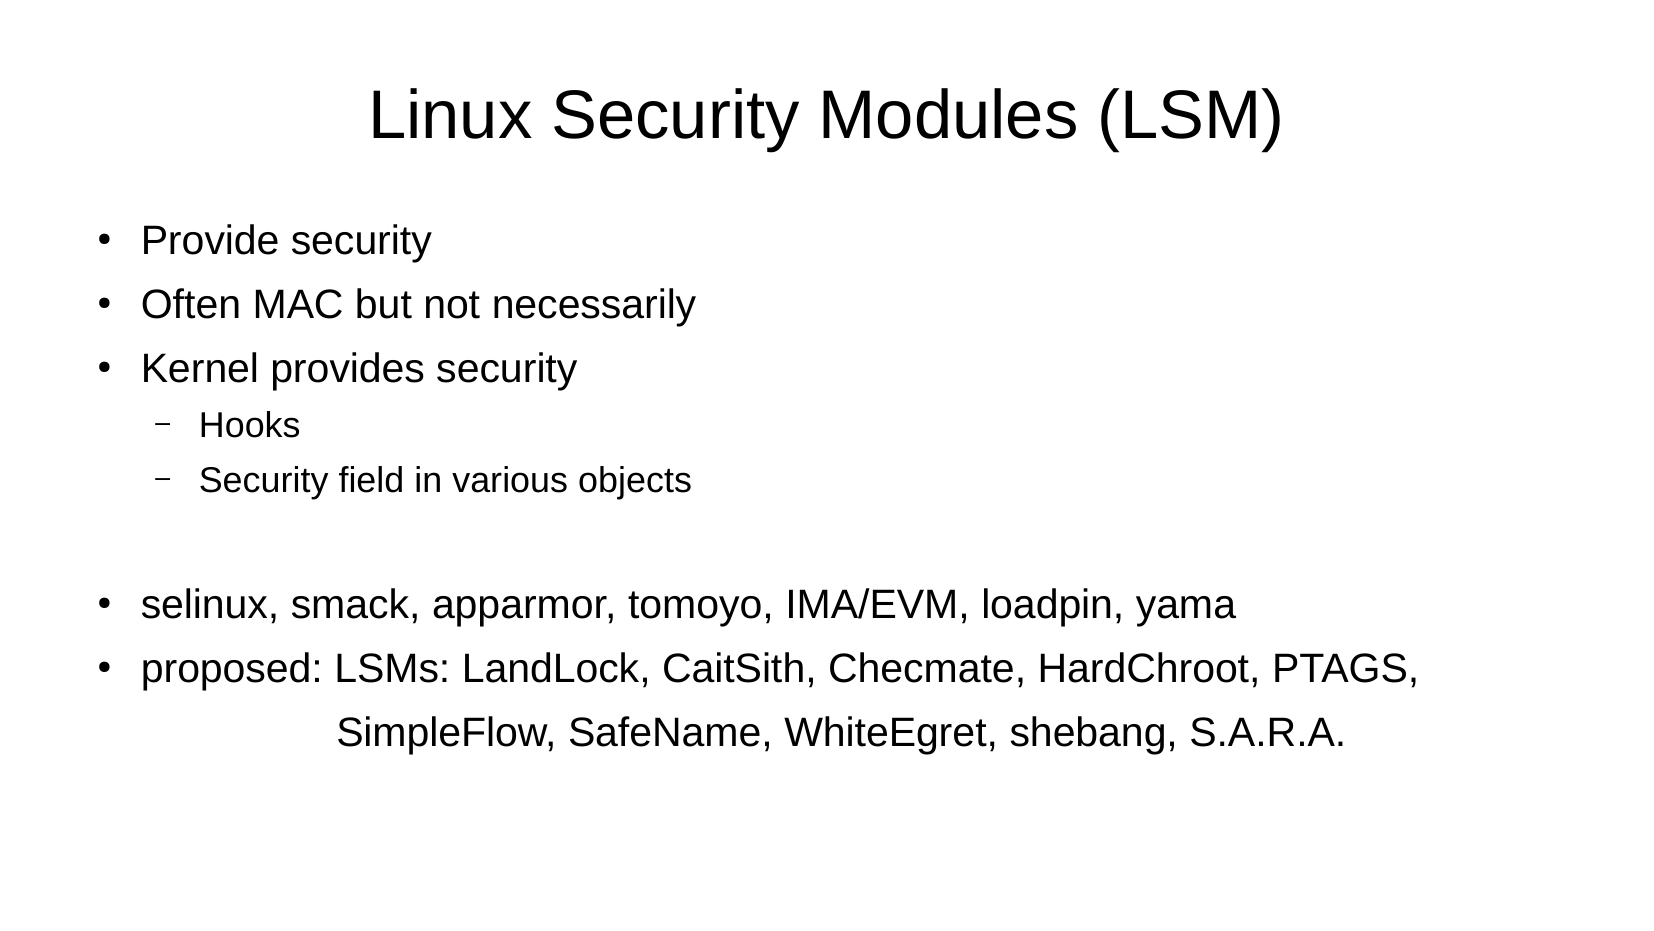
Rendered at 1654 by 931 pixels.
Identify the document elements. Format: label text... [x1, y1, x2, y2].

title Linux Security Modules (LSM) [82, 37, 1571, 193]
list Provide security Often MAC but not necessarily Kernel provides security Hooks Security field in various objects selinux, smack, apparmor, tomoyo, IMA/EVM, loadpin, yama proposed: LSMs: LandLock, CaitSith, Checmate, HardChroot, PTAGS, SimpleFlow, SafeName, WhiteEgret, shebang, S.A.R.A. [82, 217, 1571, 758]
